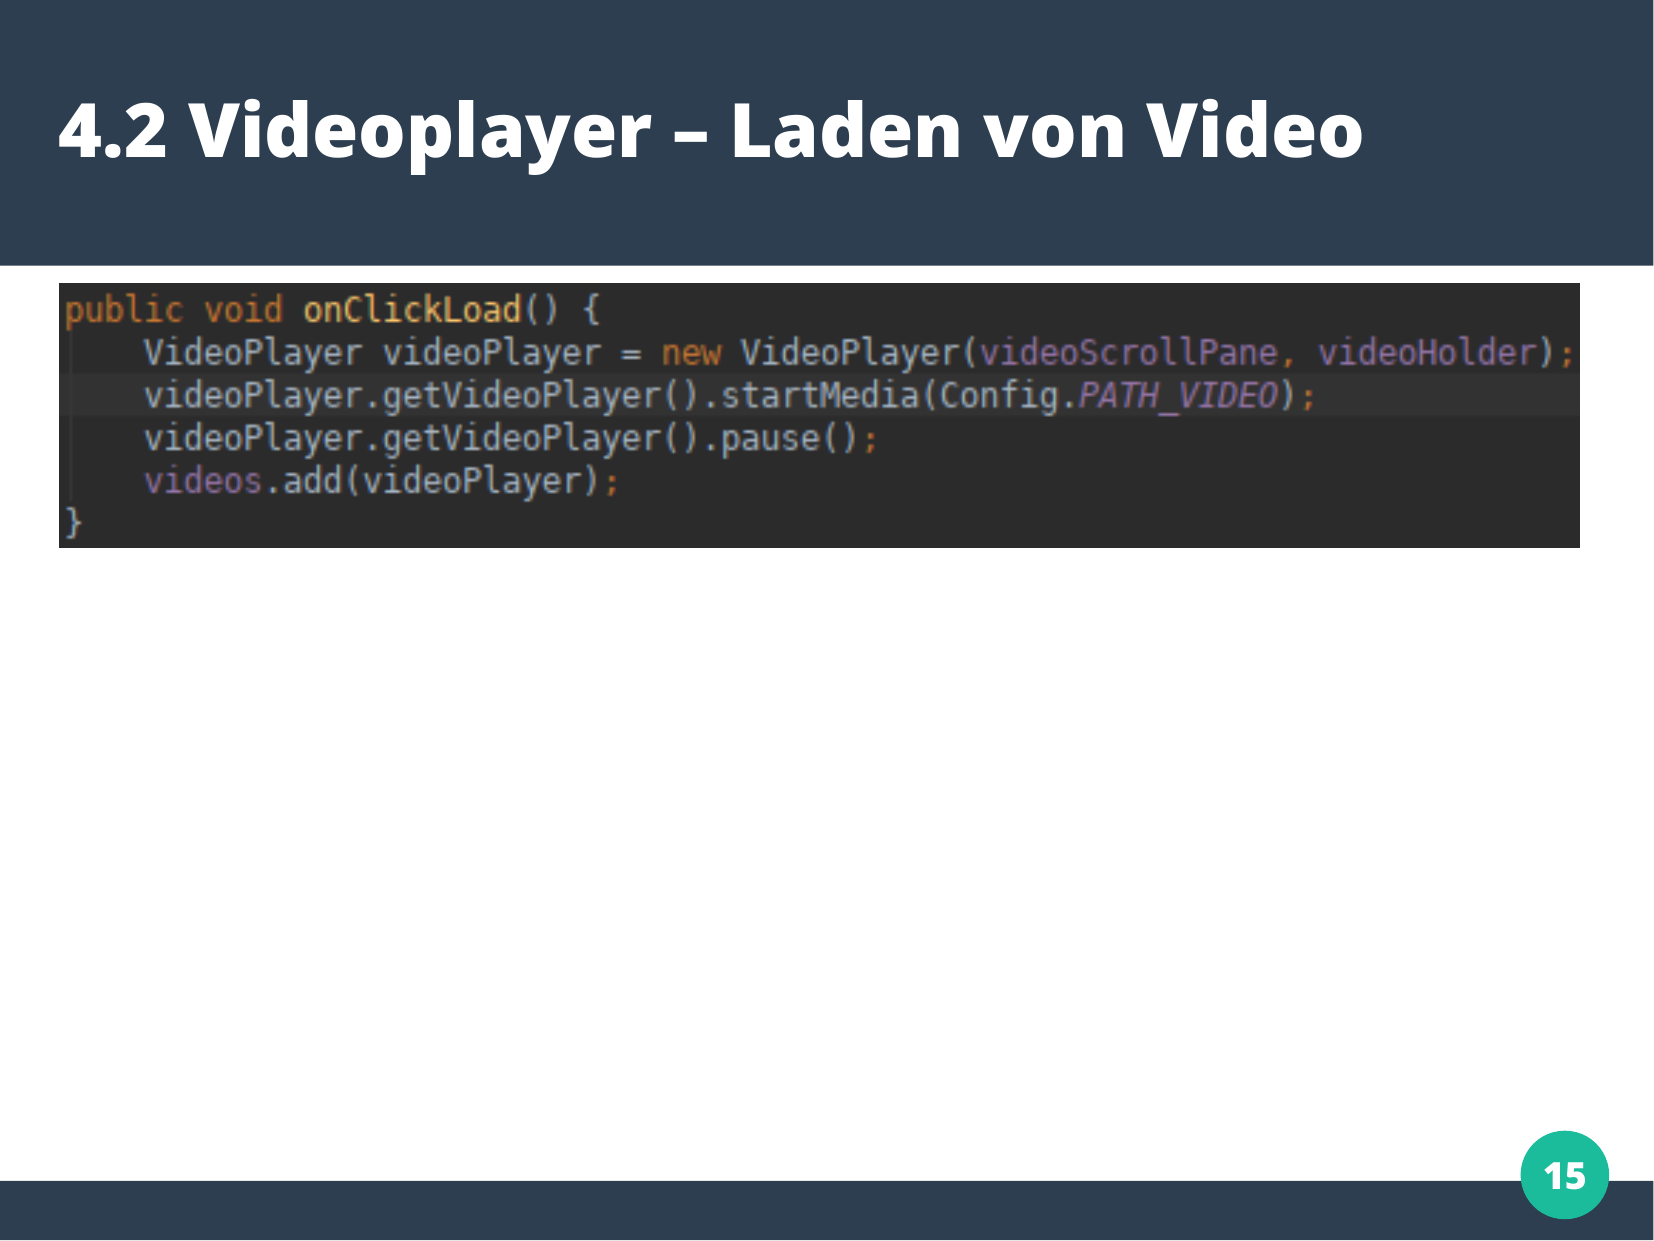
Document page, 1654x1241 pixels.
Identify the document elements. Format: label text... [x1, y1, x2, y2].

title 4.2 Videoplayer – Laden von Video [58, 49, 1595, 207]
picture [59, 283, 1580, 548]
